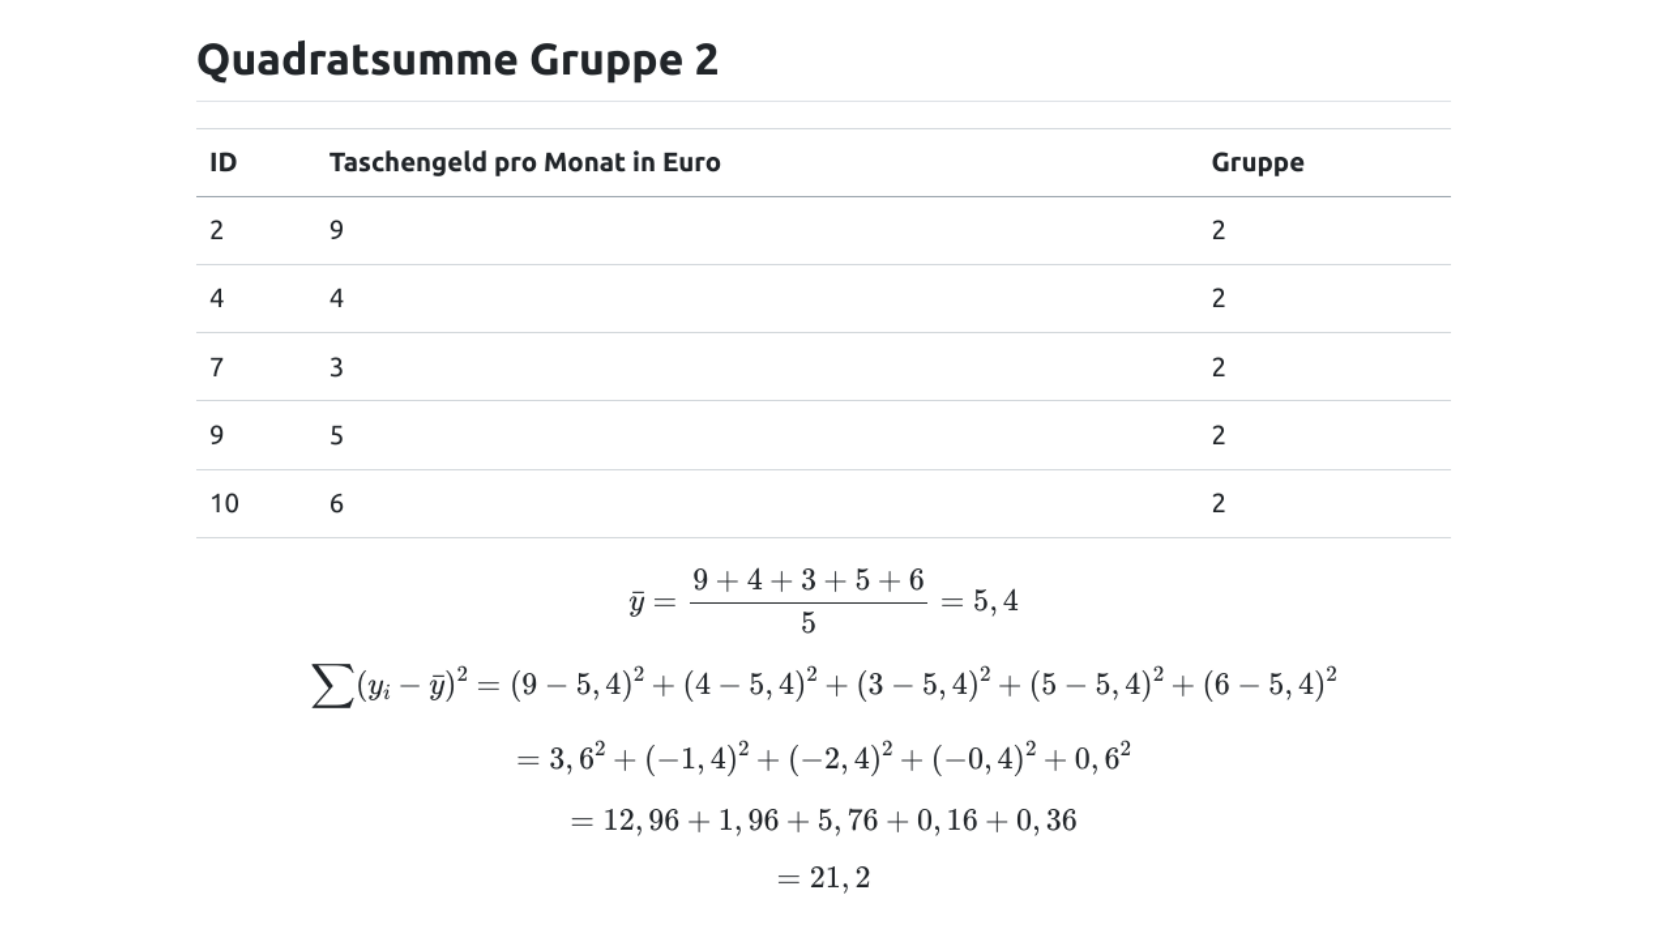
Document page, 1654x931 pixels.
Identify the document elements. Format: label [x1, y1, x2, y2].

picture [173, 25, 1502, 924]
